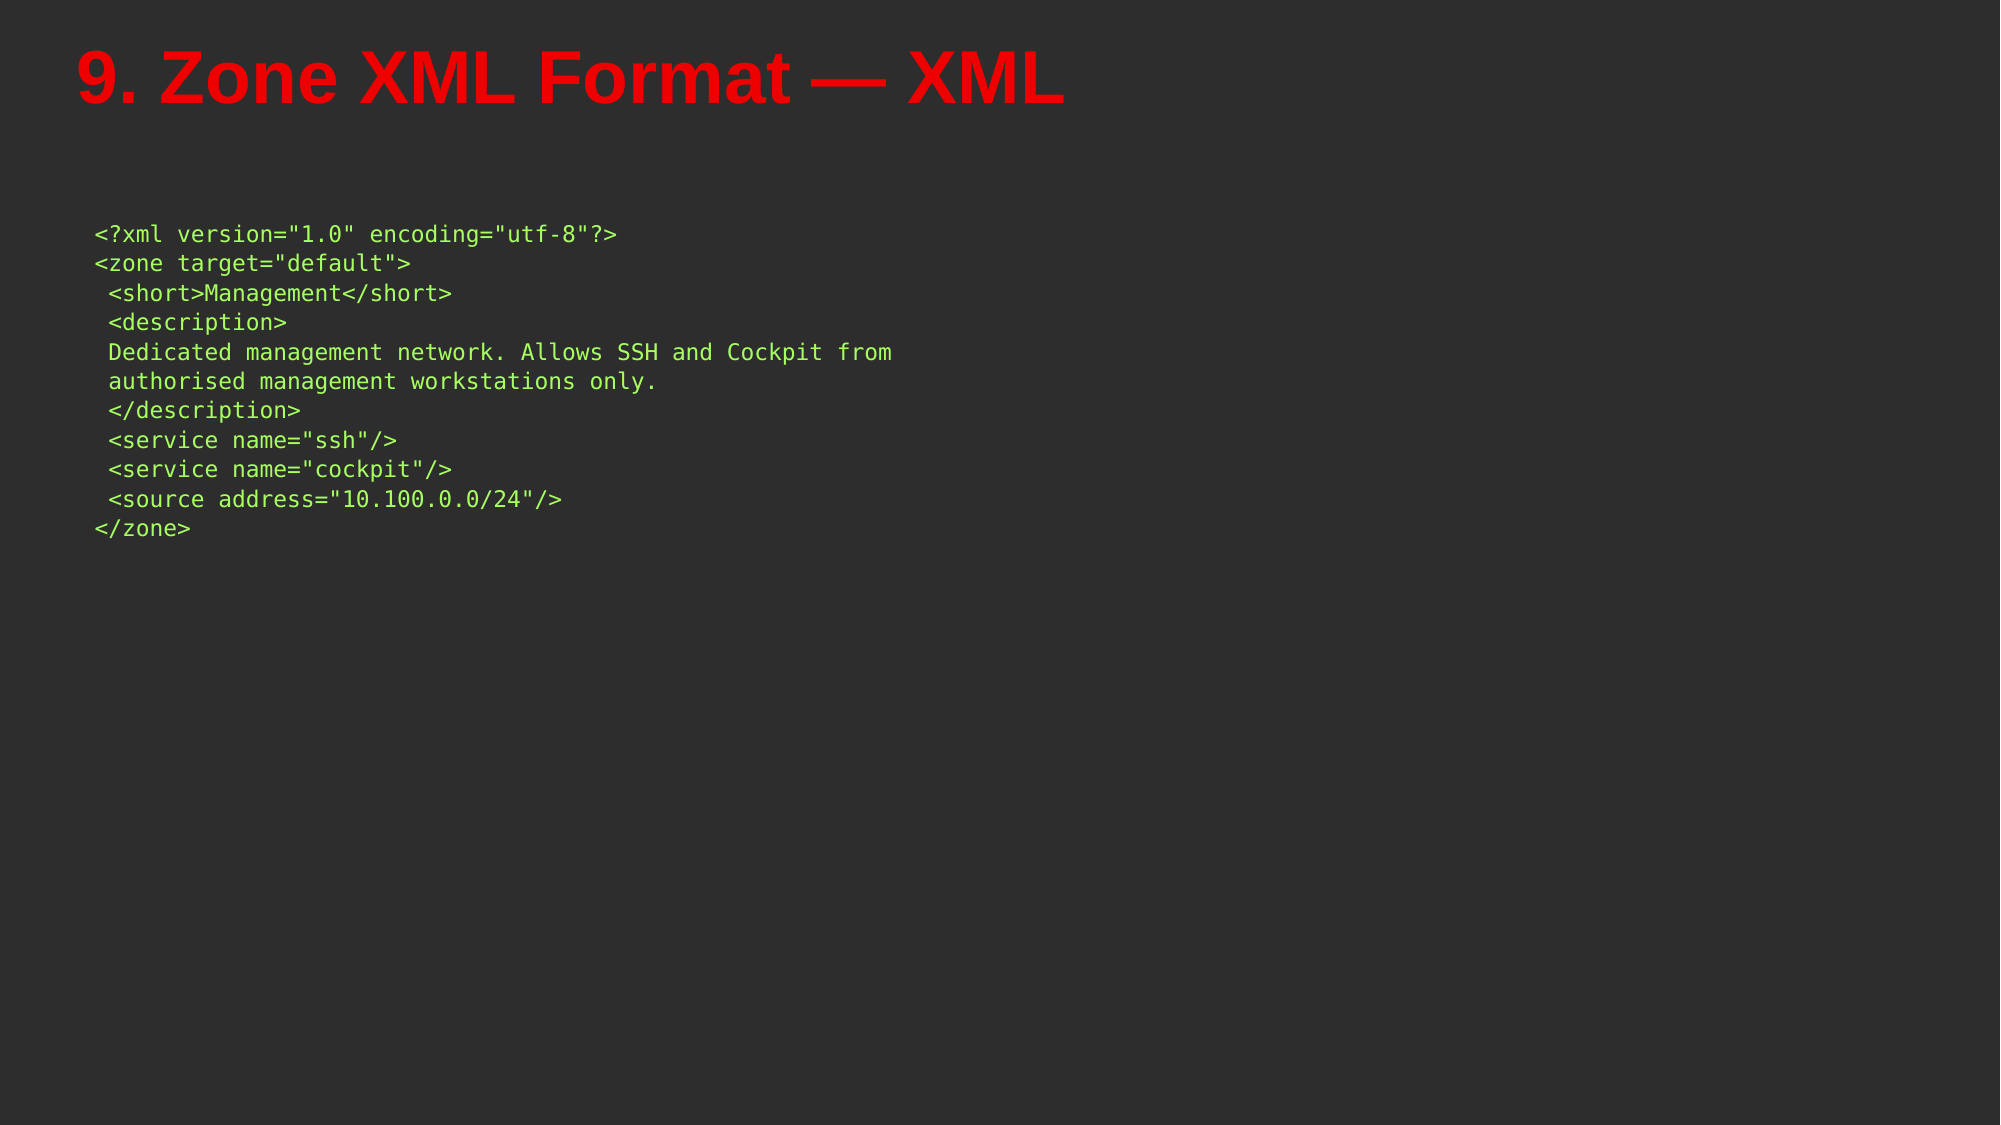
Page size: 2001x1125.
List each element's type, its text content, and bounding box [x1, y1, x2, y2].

text_box 9. Zone XML Format — XML [59, 23, 1942, 178]
text_box <?xml version="1.0" encoding="utf-8"?> <zone target="default"> <short>Management</short> <description> Dedicated management network. Allows SSH and Cockpit from authorised management workstations only. </description> <service name="ssh"/> <service name="cockpit"/> <source address="10.100.0.0/24"/> </zone> [59, 194, 1942, 1093]
